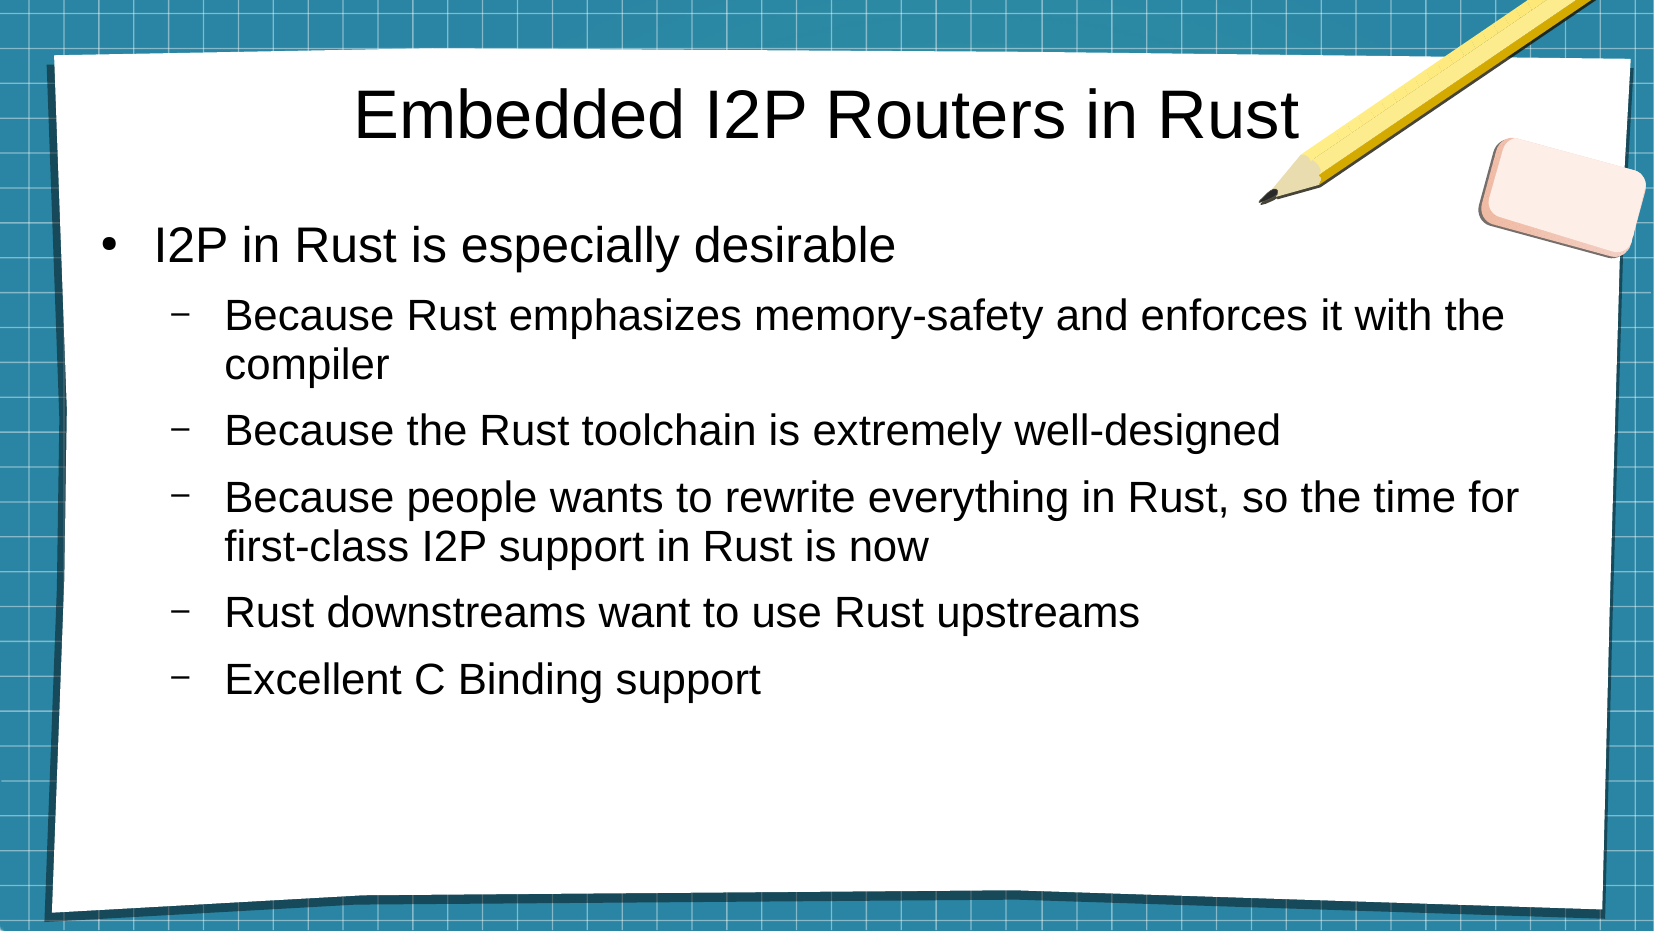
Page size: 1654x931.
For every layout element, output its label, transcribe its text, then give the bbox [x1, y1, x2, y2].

title Embedded I2P Routers in Rust [82, 37, 1571, 193]
list I2P in Rust is especially desirable Because Rust emphasizes memory-safety and enforces it with the compiler Because the Rust toolchain is extremely well-designed Because people wants to rewrite everything in Rust, so the time for first-class I2P support in Rust is now Rust downstreams want to use Rust upstreams Excellent C Binding support [82, 217, 1571, 758]
